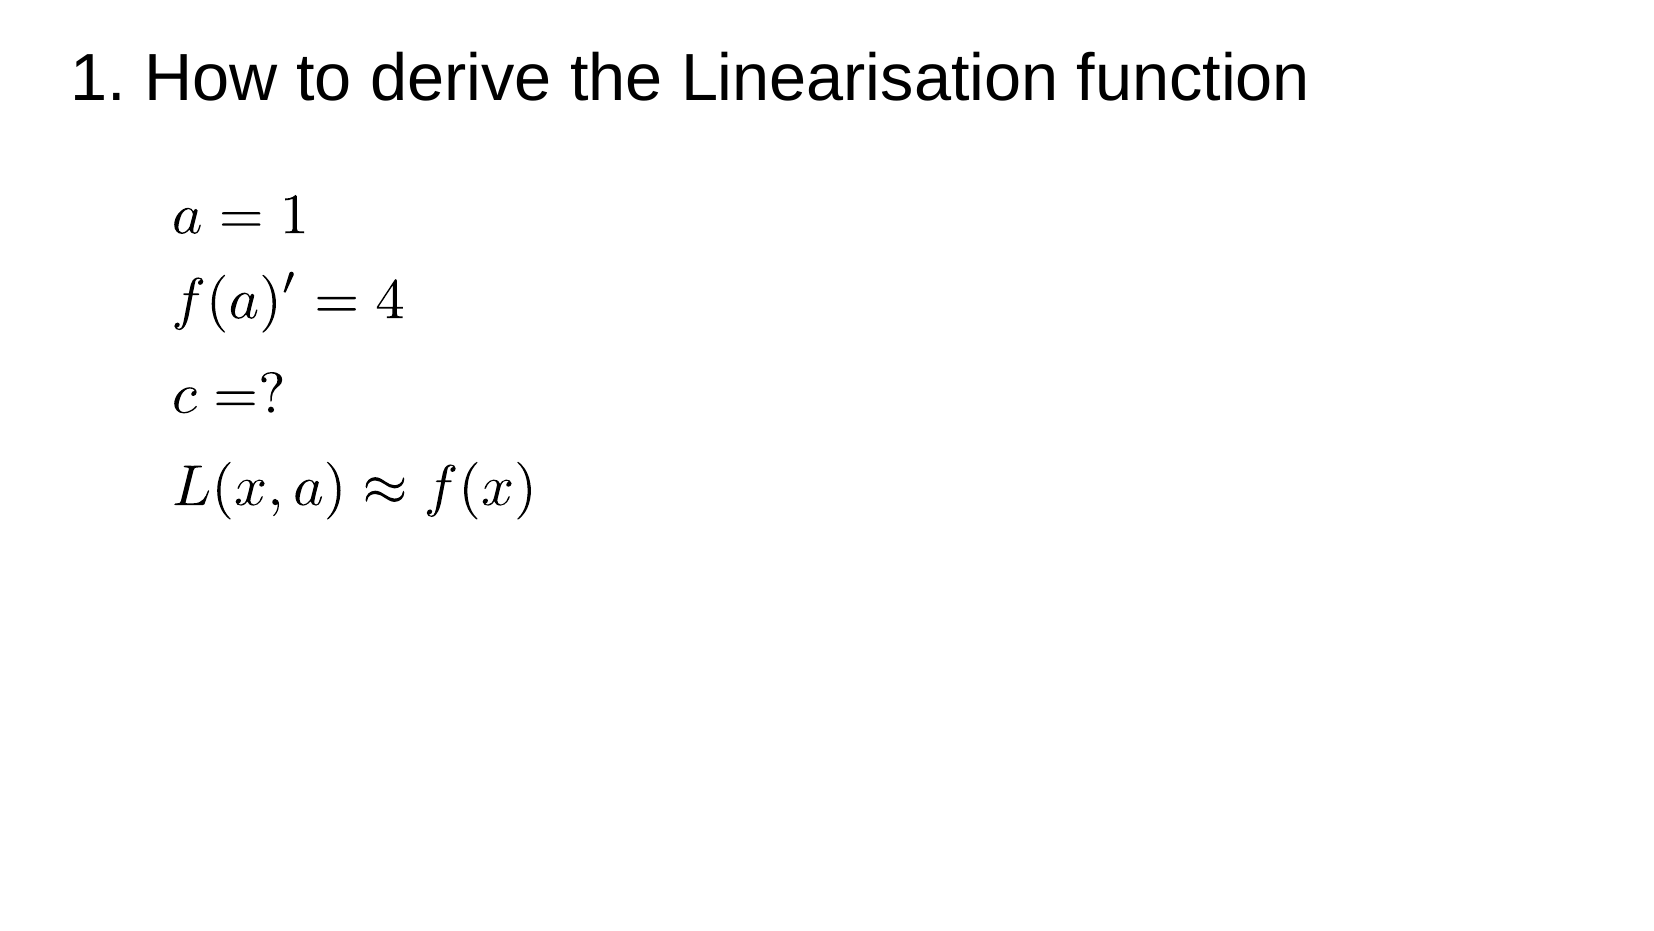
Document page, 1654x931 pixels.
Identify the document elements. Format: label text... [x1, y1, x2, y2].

text_box [174, 461, 531, 520]
text_box [174, 194, 305, 234]
title 1. How to derive the Linearisation function [0, 0, 1654, 156]
text_box [174, 271, 403, 333]
text_box [174, 372, 283, 414]
